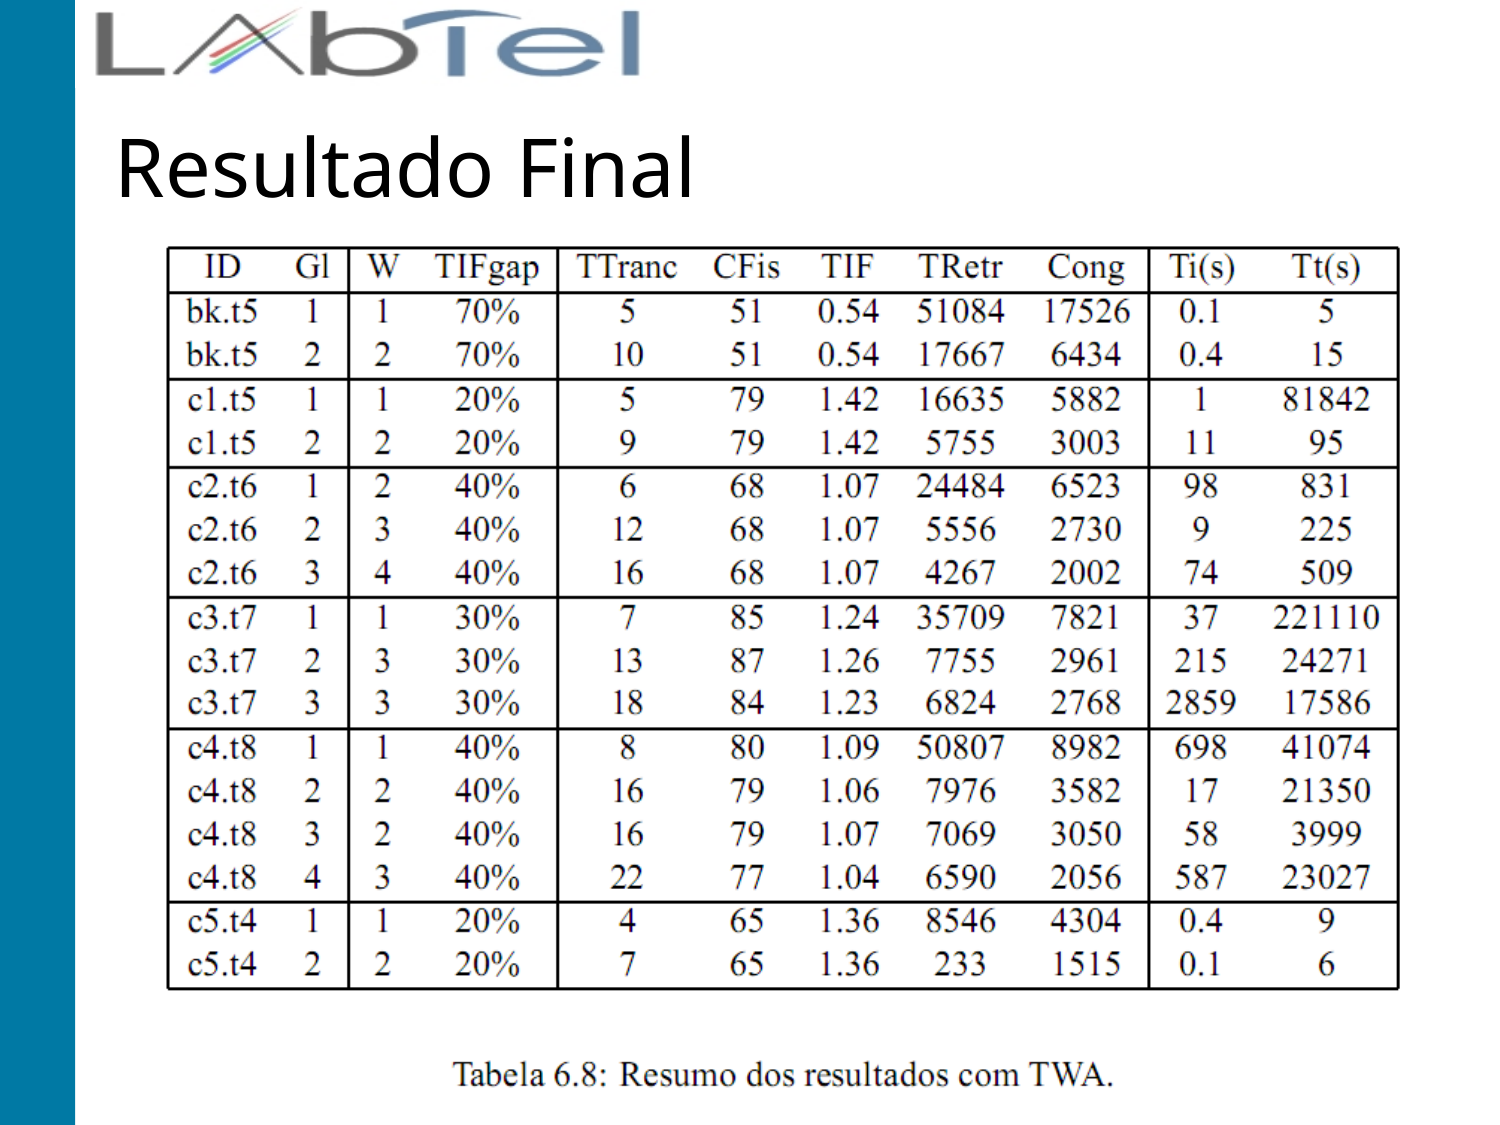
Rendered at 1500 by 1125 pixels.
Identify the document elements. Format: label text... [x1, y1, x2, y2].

picture [76, 0, 676, 88]
text_box Resultado Final [99, 104, 1463, 225]
picture [159, 241, 1412, 1094]
